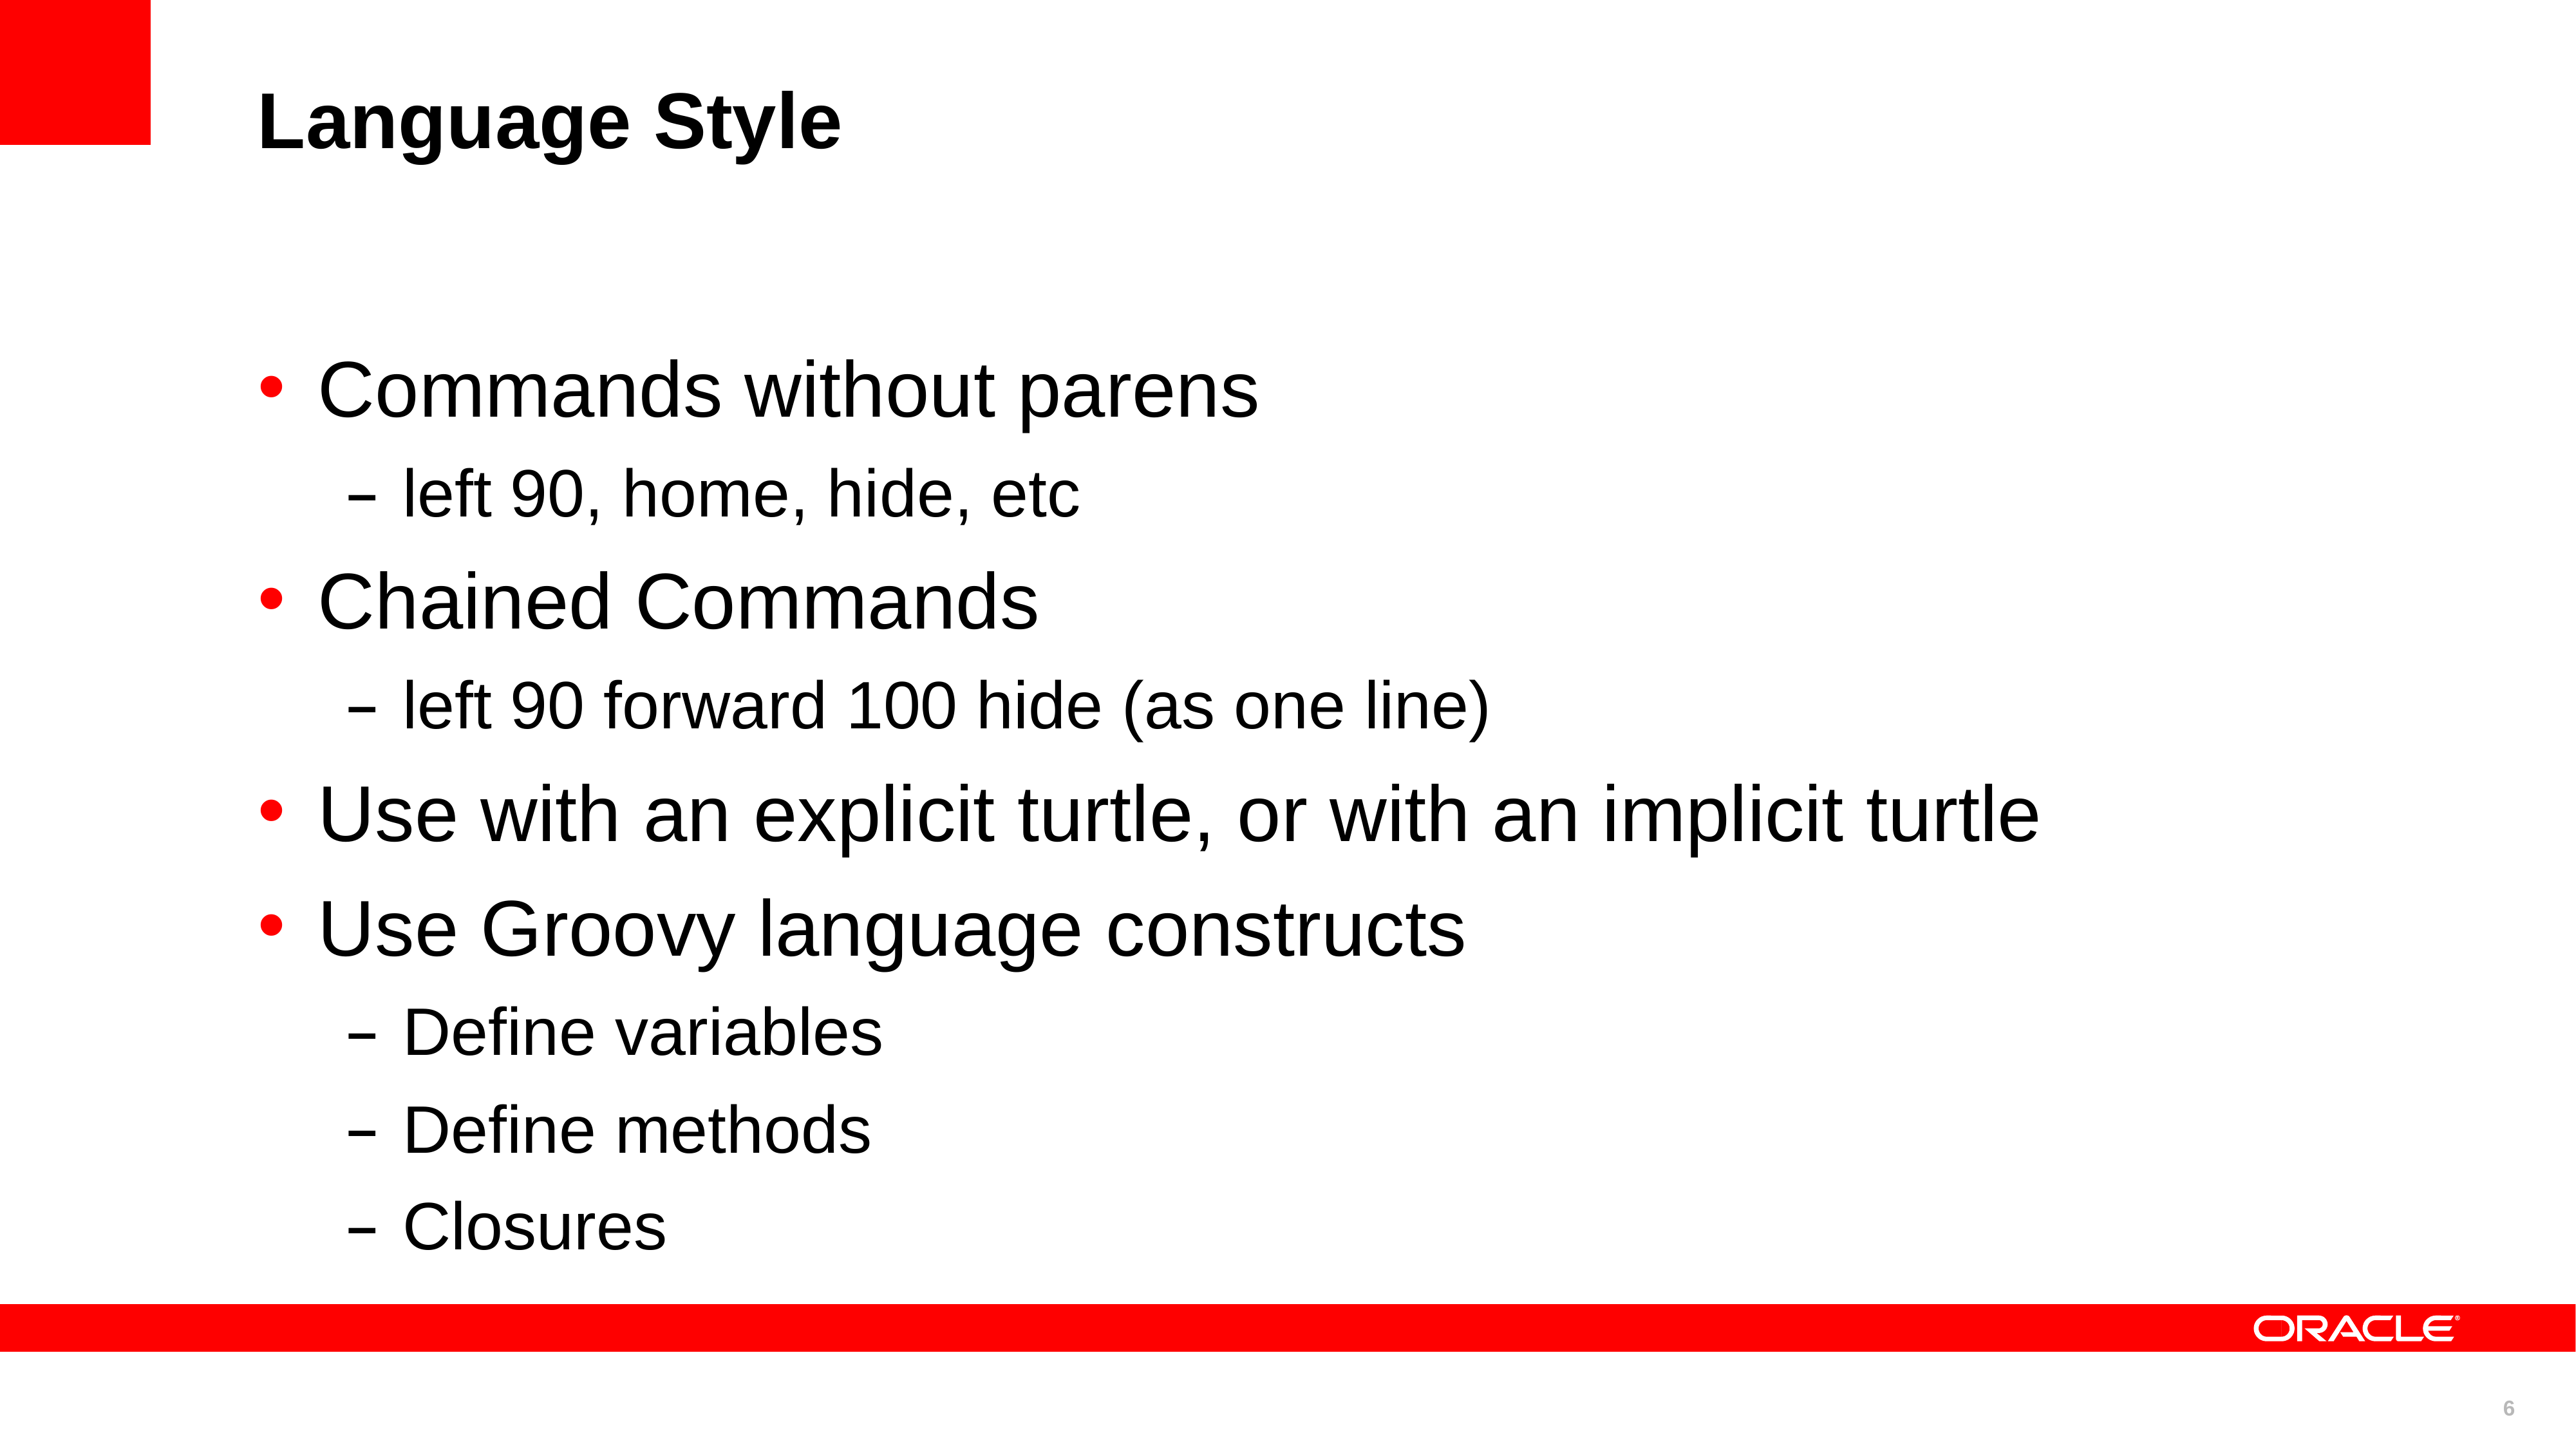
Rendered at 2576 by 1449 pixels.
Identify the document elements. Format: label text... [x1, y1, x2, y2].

list Commands without parens left 90, home, hide, etc Chained Commands left 90 forward 100 hide (as one line) Use with an explicit turtle, or with an implicit turtle Use Groovy language constructs Define variables Define methods Closures [258, 337, 2318, 1264]
picture [0, 1304, 2576, 1352]
title Language Style [257, 69, 2318, 251]
picture [0, 0, 151, 145]
